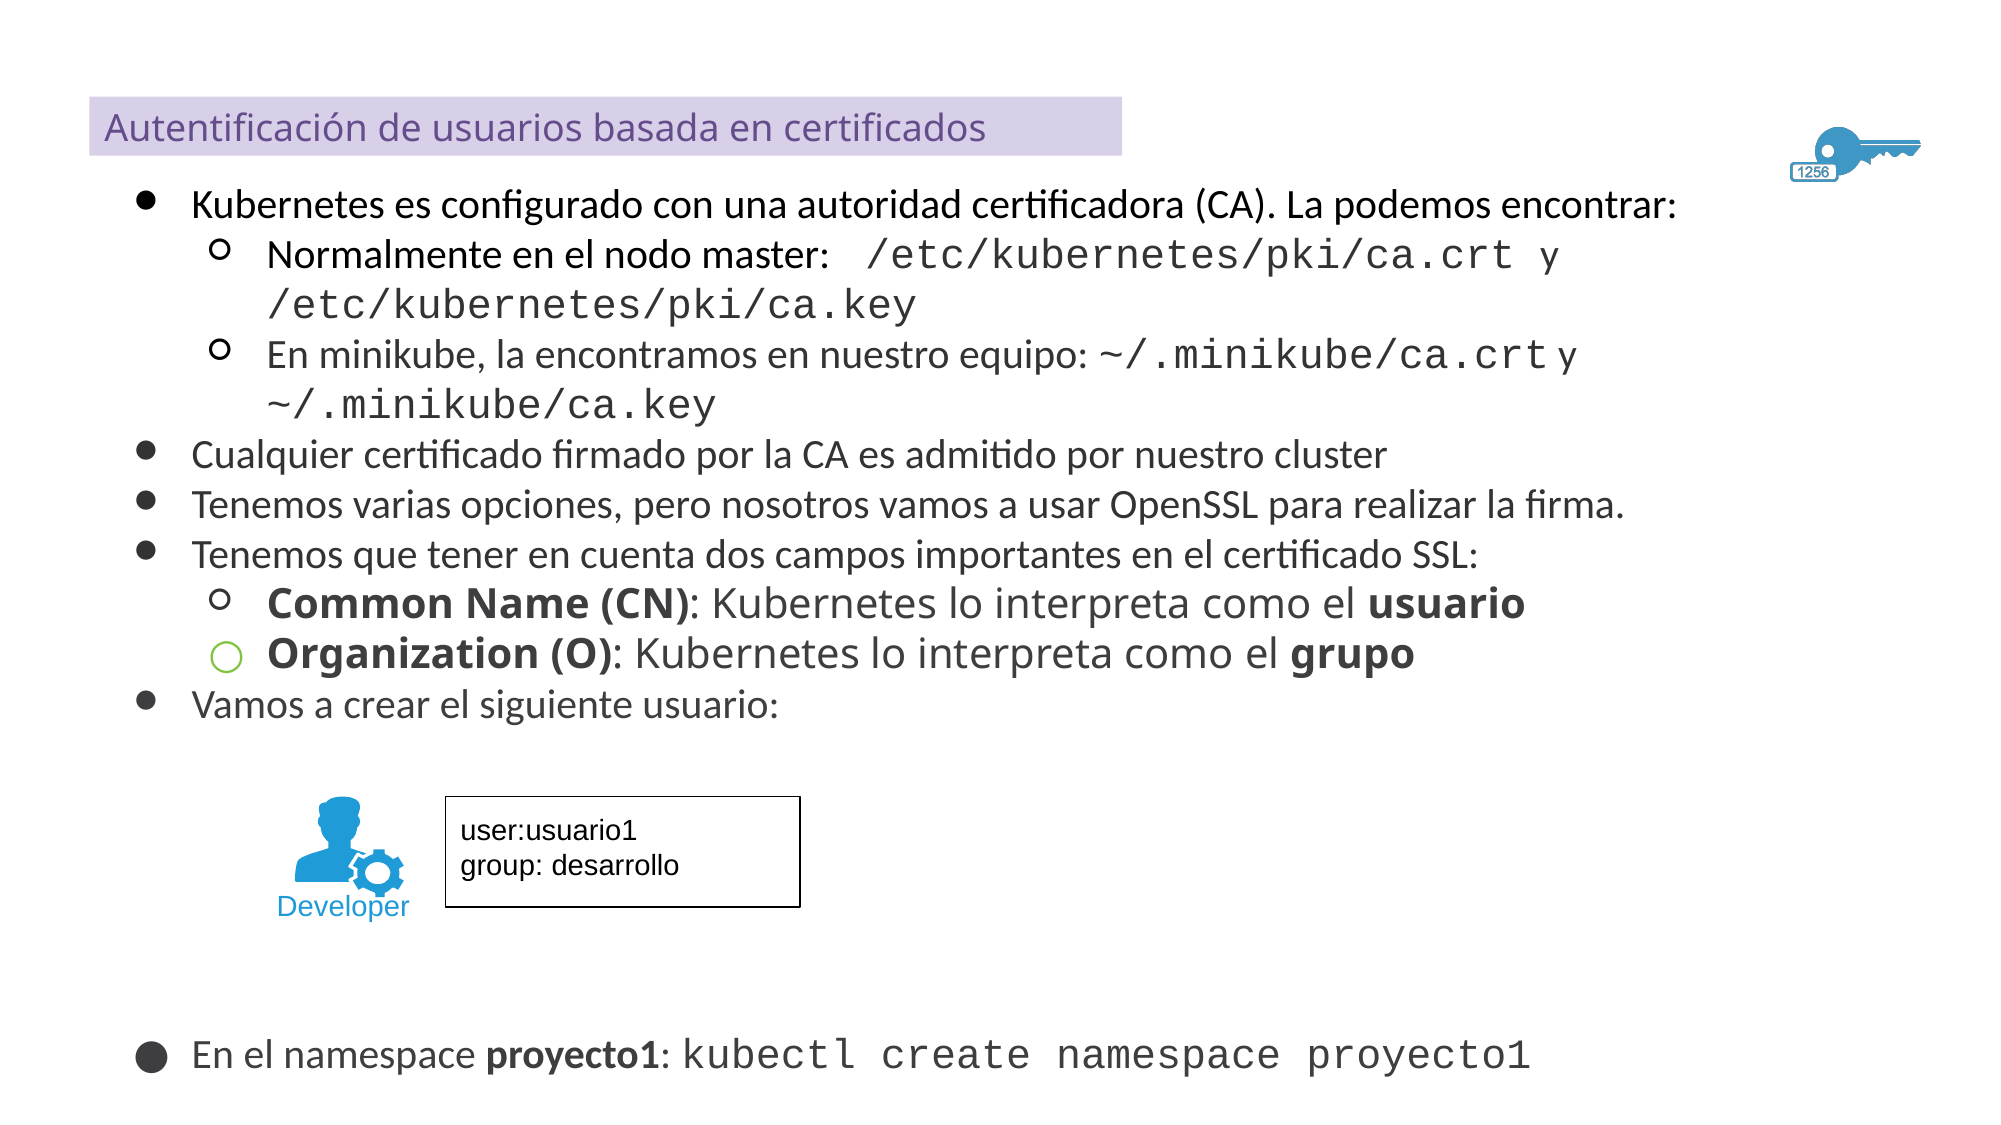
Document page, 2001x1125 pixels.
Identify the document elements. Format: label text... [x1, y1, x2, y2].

text_box [352, 849, 404, 872]
text_box Autentificación de usuarios basada en certificados [89, 96, 1123, 156]
picture [1790, 127, 1921, 182]
text_box [295, 796, 367, 872]
text_box Kubernetes es configurado con una autoridad certificadora (CA). La podemos encontrar: Normalmente en el nodo master: /etc/kubernetes/pki/ca.crt y /etc/kubernetes/pki/ca.key En minikube, la encontramos en nuestro equipo: ~/.minikube/ca.crt y ~/.minikube/ca.key Cualquier certificado firmado por la CA es admitido por nuestro cluster Tenemos varias opciones, pero nosotros vamos a usar OpenSSL para realizar la firma. Tenemos que tener en cuenta dos campos importantes en el certificado SSL: Common Name (CN): Kubernetes lo interpreta como el usuario Organization (O): Kubernetes lo interpreta como el grupo Vamos a crear el siguiente usuario: En el namespace proyecto1: kubectl create namespace proyecto1 [101, 169, 1977, 382]
text_box user:usuario1 group: desarrollo [445, 796, 801, 907]
text_box Developer [258, 872, 429, 933]
